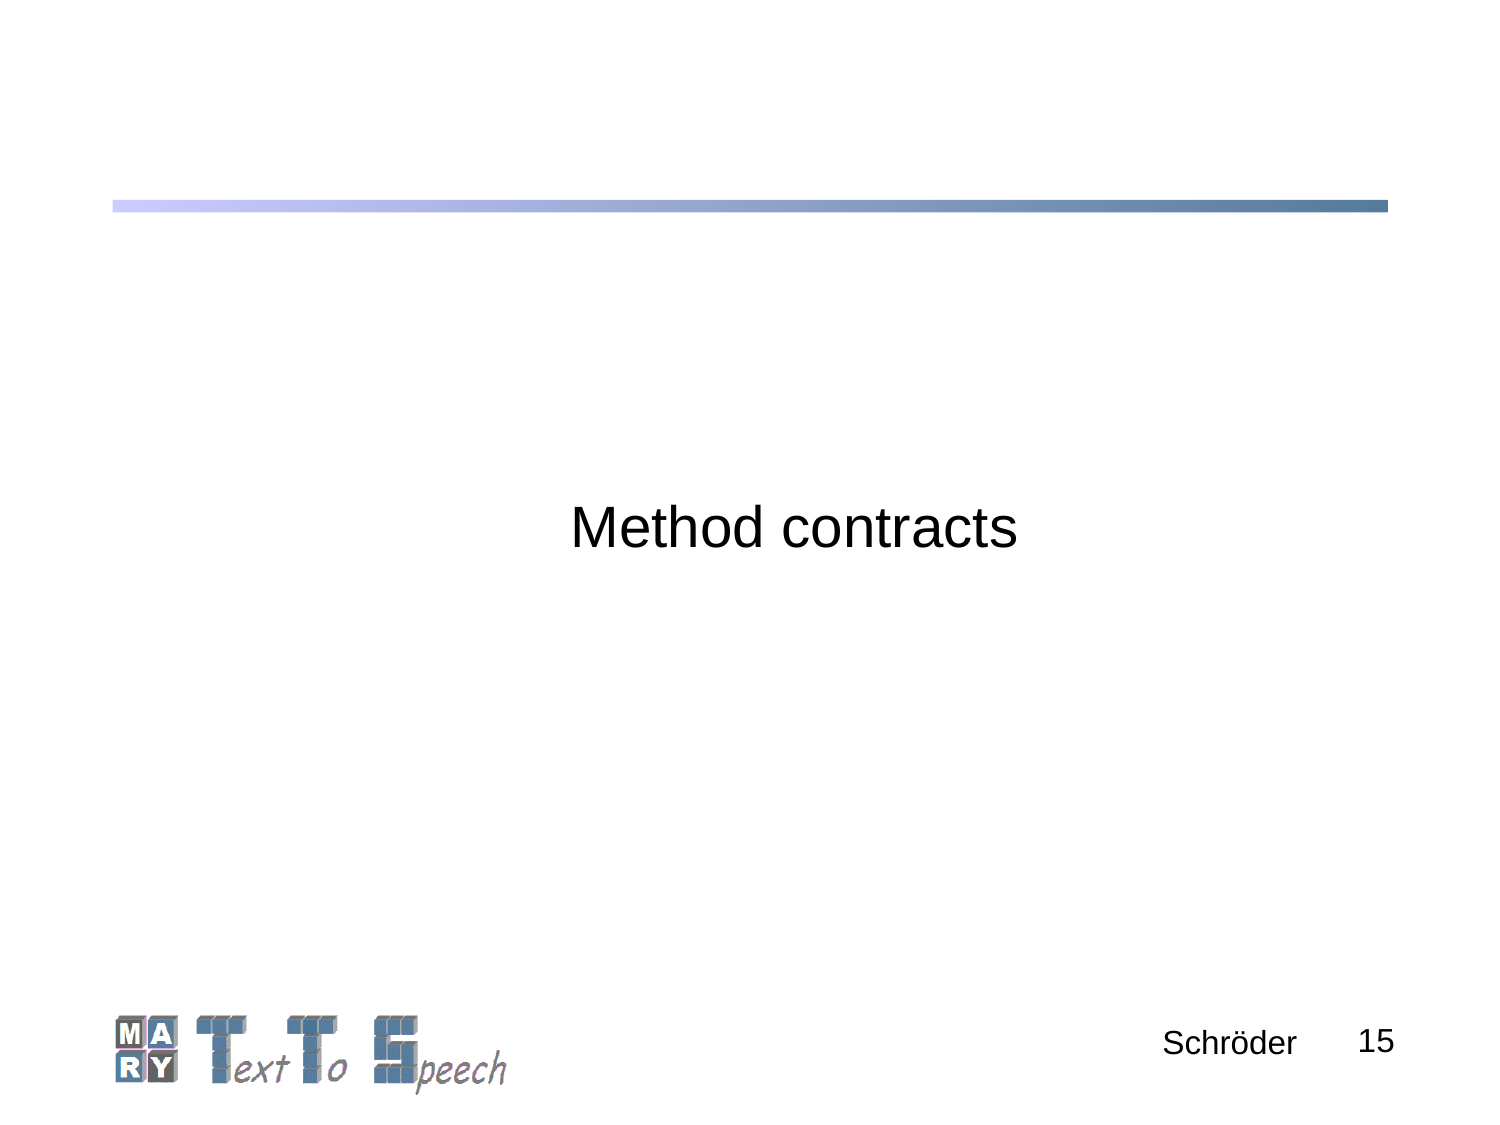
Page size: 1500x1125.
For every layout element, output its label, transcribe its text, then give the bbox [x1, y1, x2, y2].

subtitle Method contracts [112, 57, 1387, 1004]
picture [112, 1012, 507, 1096]
